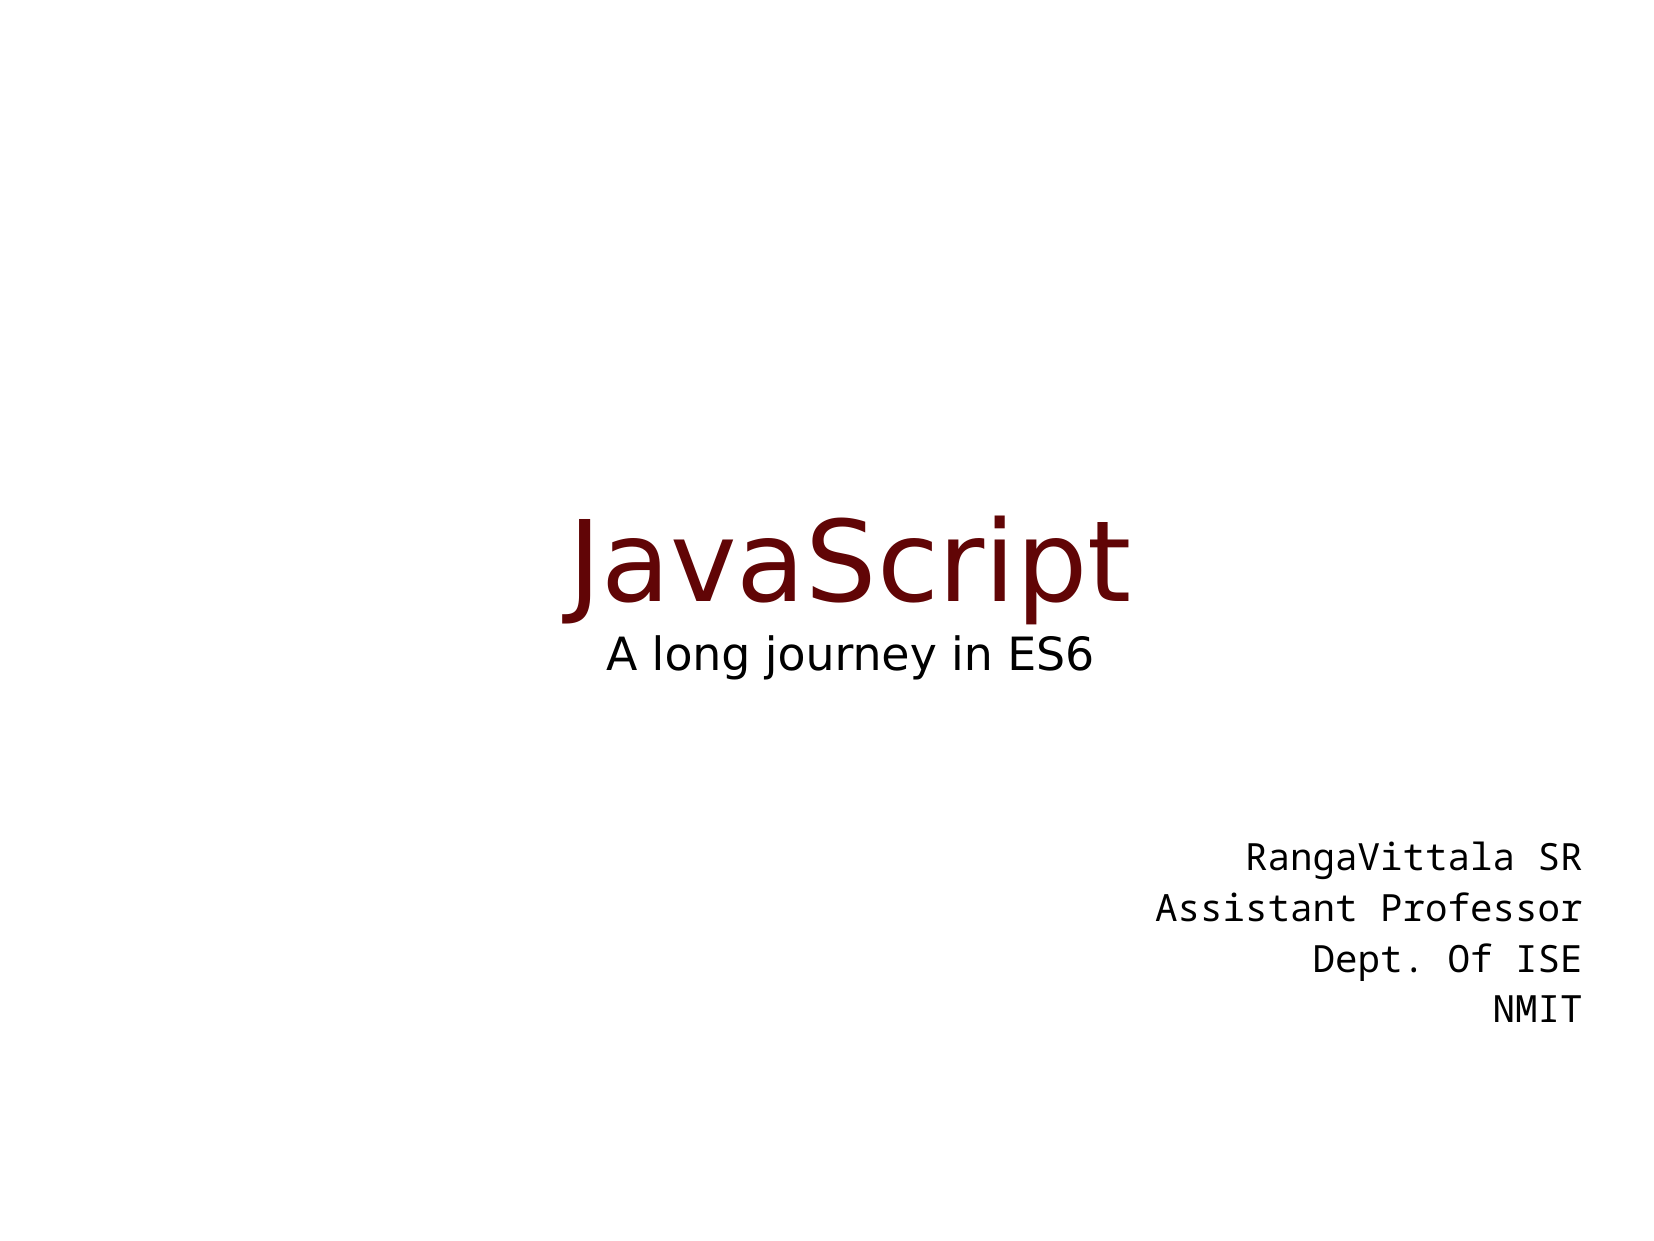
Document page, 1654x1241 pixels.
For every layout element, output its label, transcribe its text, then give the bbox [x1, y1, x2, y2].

subtitle JavaScript A long journey in ES6 [106, 460, 1595, 719]
text_box RangaVittala SR Assistant Professor Dept. Of ISE NMIT [94, 803, 1583, 1061]
